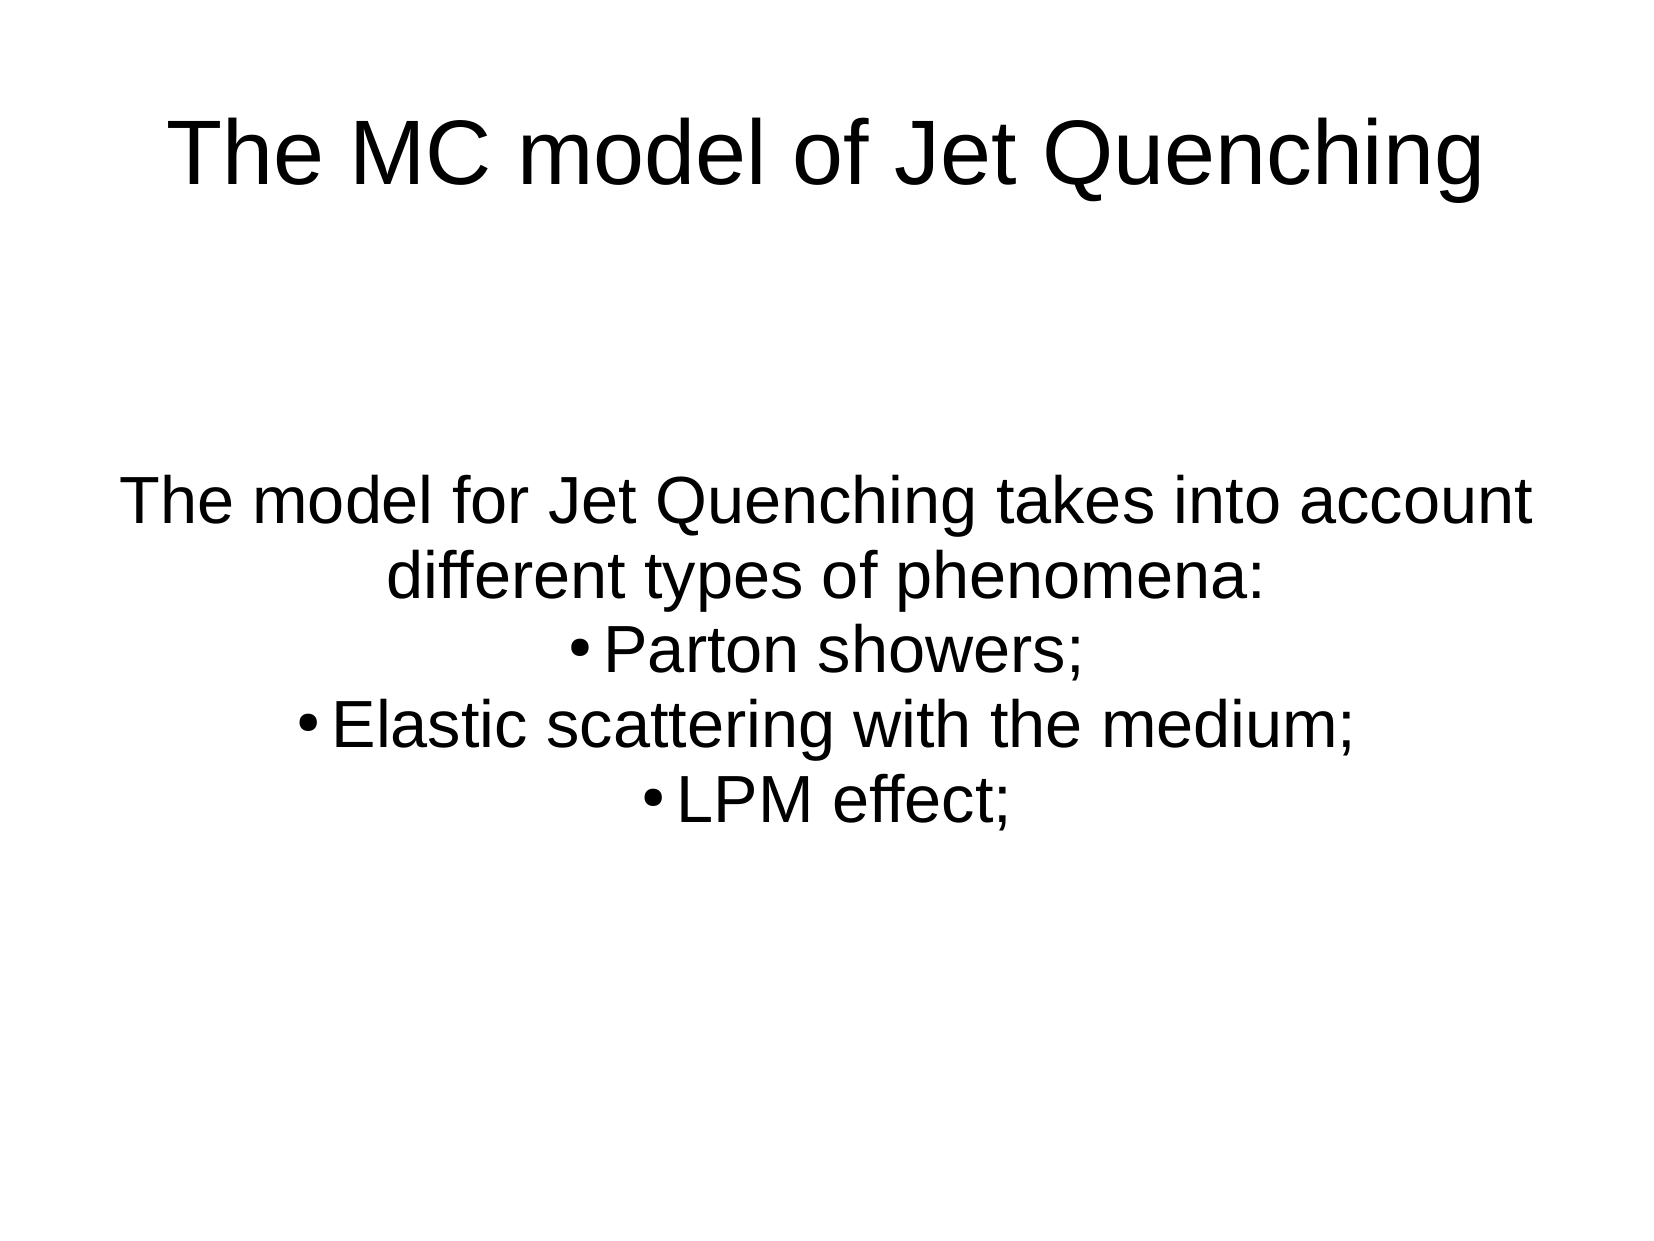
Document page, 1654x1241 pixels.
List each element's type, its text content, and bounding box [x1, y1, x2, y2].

subtitle The model for Jet Quenching takes into account different types of phenomena: Parton showers; Elastic scattering with the medium; LPM effect; [82, 290, 1571, 1010]
title The MC model of Jet Quenching [82, 49, 1571, 257]
